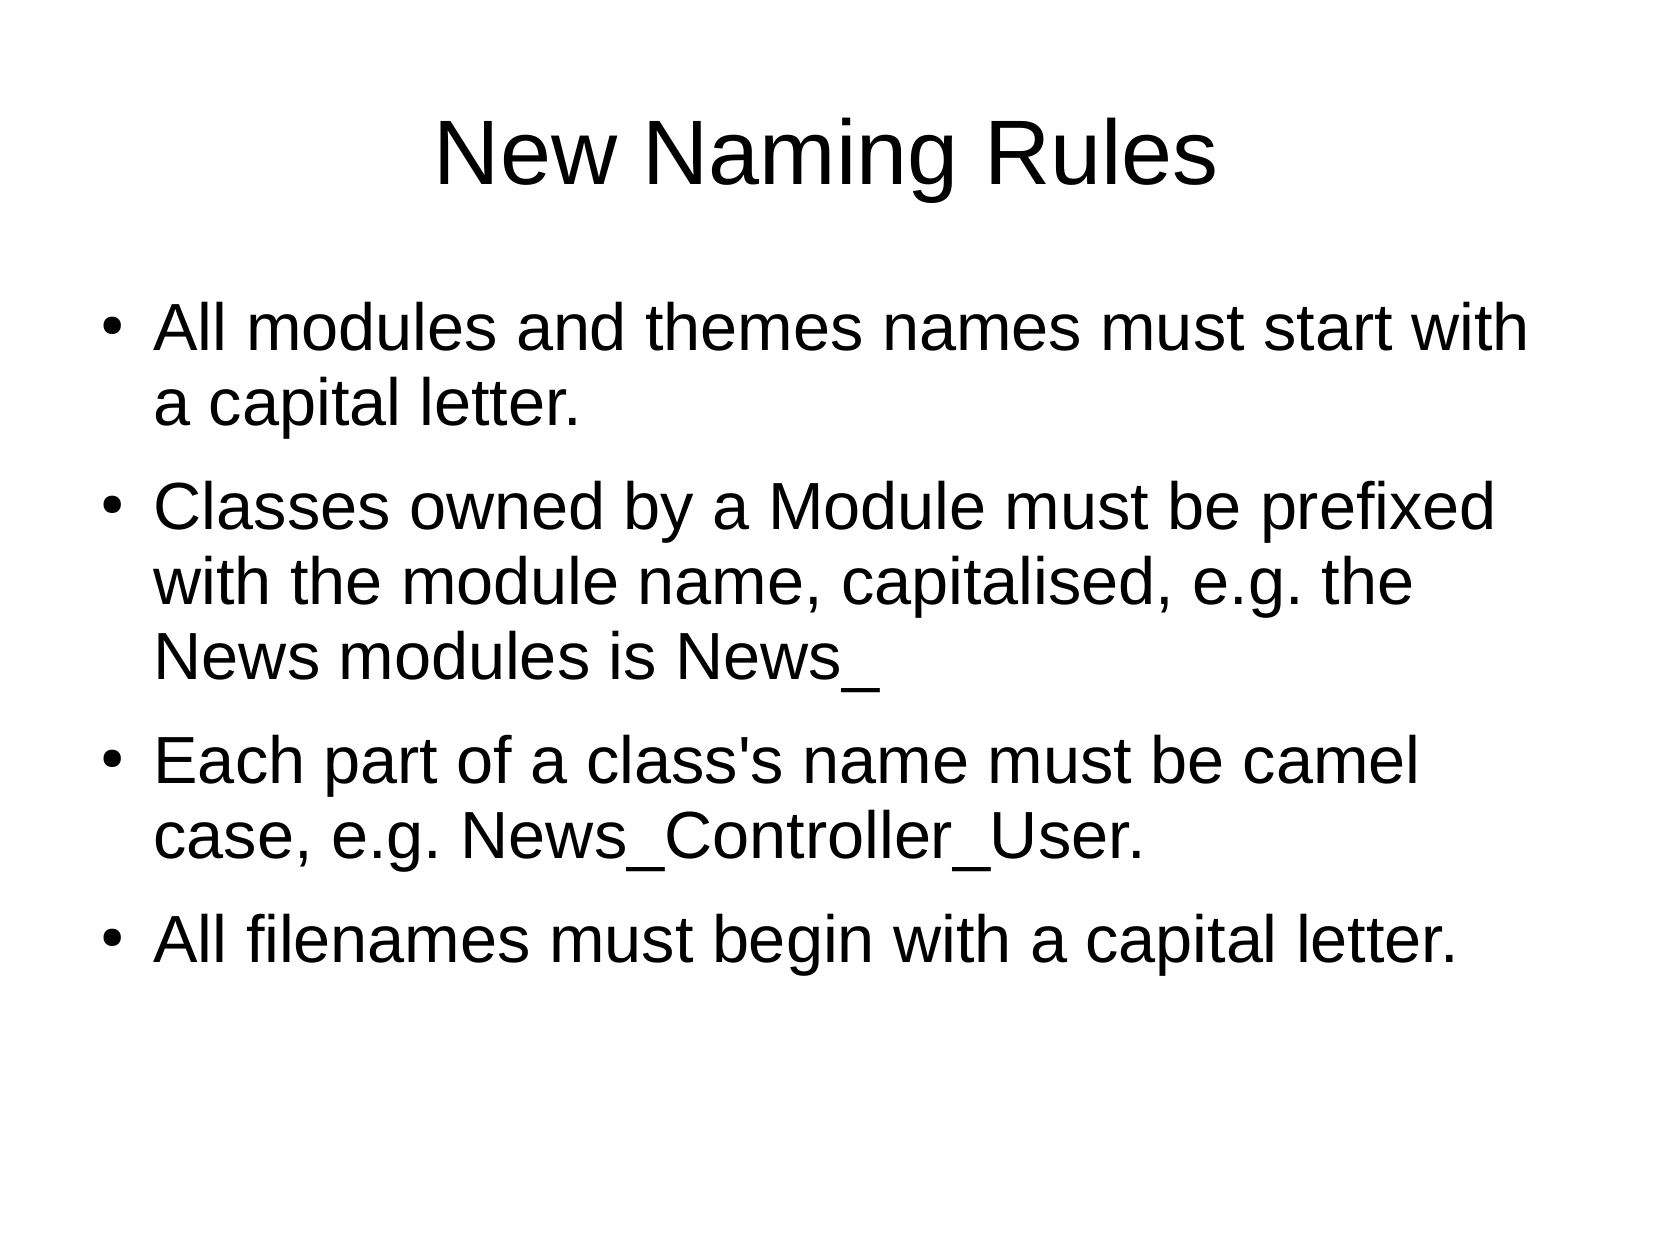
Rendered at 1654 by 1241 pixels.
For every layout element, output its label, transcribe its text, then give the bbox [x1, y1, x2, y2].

title New Naming Rules [82, 56, 1571, 250]
list All modules and themes names must start with a capital letter. Classes owned by a Module must be prefixed with the module name, capitalised, e.g. the News modules is News_ Each part of a class's name must be camel case, e.g. News_Controller_User. All filenames must begin with a capital letter. [82, 290, 1571, 1094]
